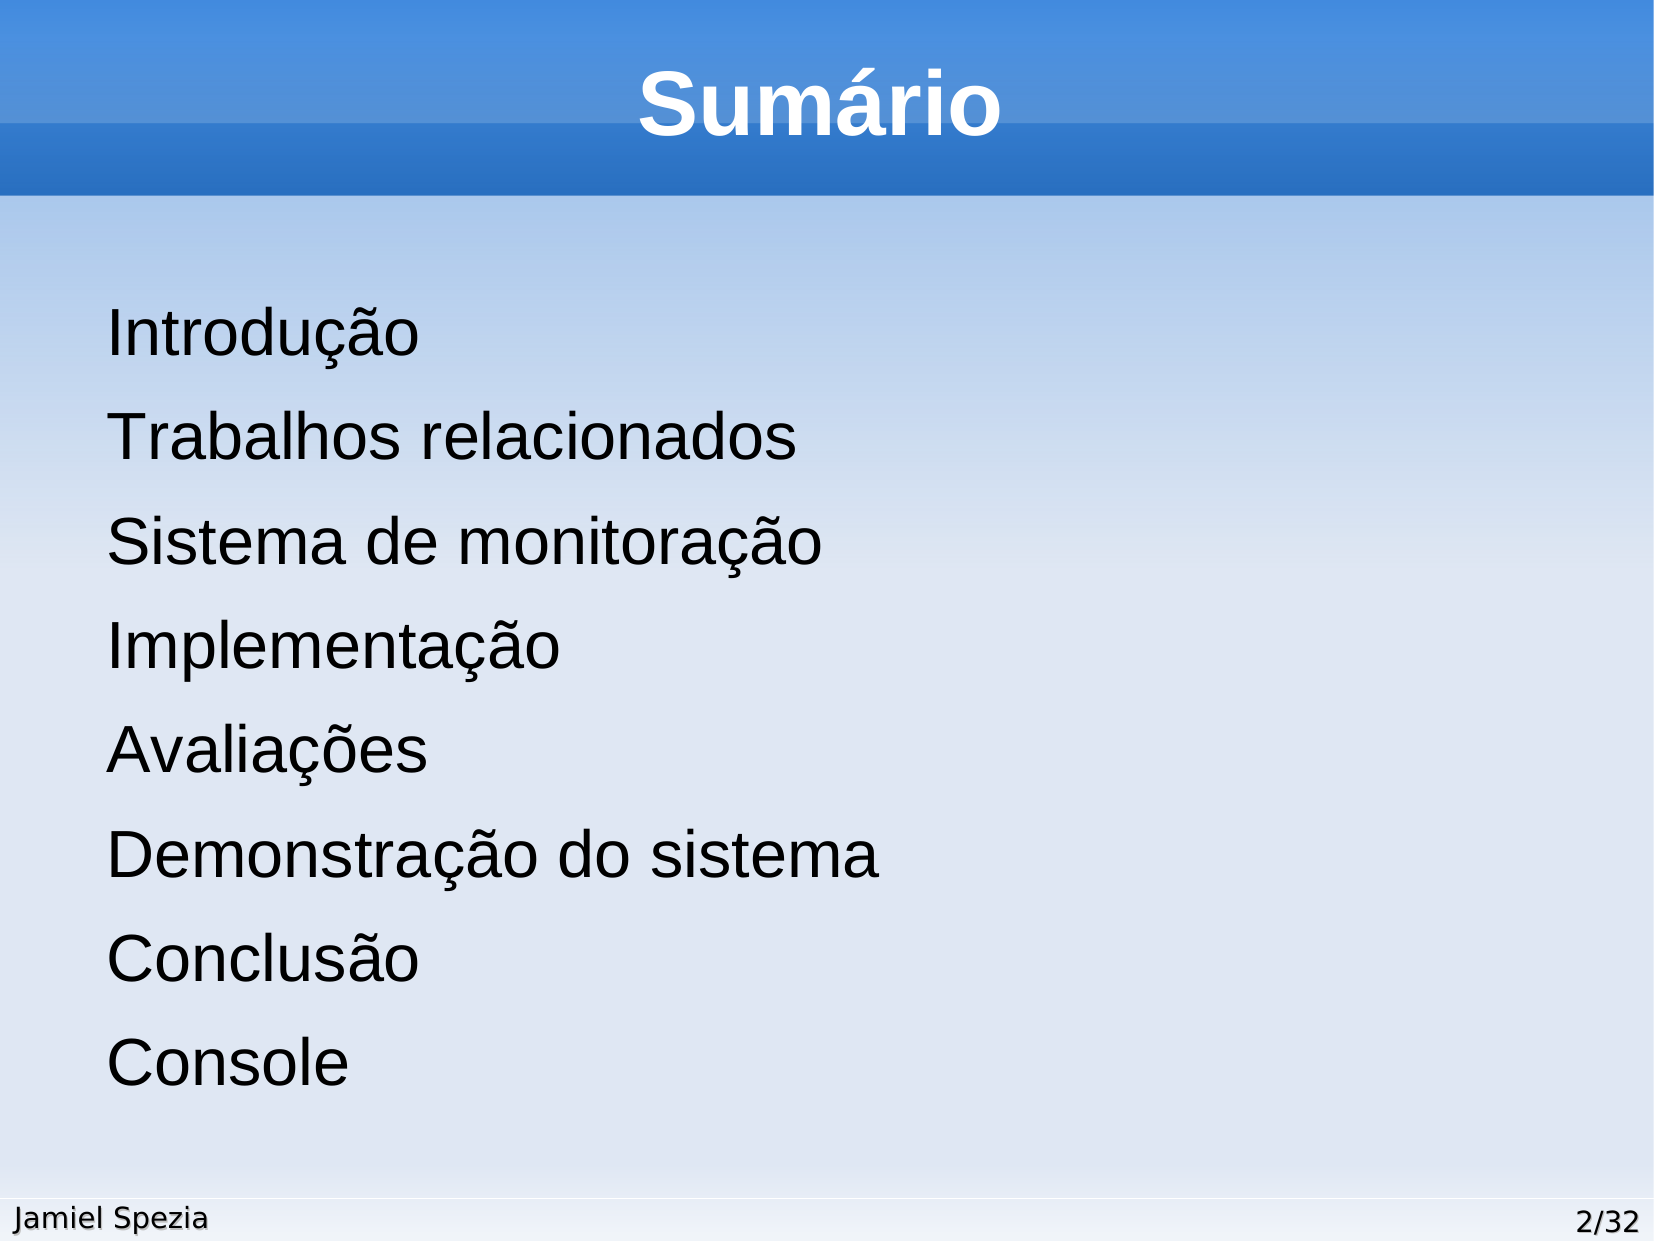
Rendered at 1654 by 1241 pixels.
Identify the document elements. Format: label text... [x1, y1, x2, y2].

list Introdução Trabalhos relacionados Sistema de monitoração Implementação Avaliações Demonstração do sistema Conclusão Console [88, 295, 1577, 1125]
picture [0, 0, 1654, 1198]
picture [0, 1199, 1654, 1241]
title Sumário [76, 0, 1565, 208]
